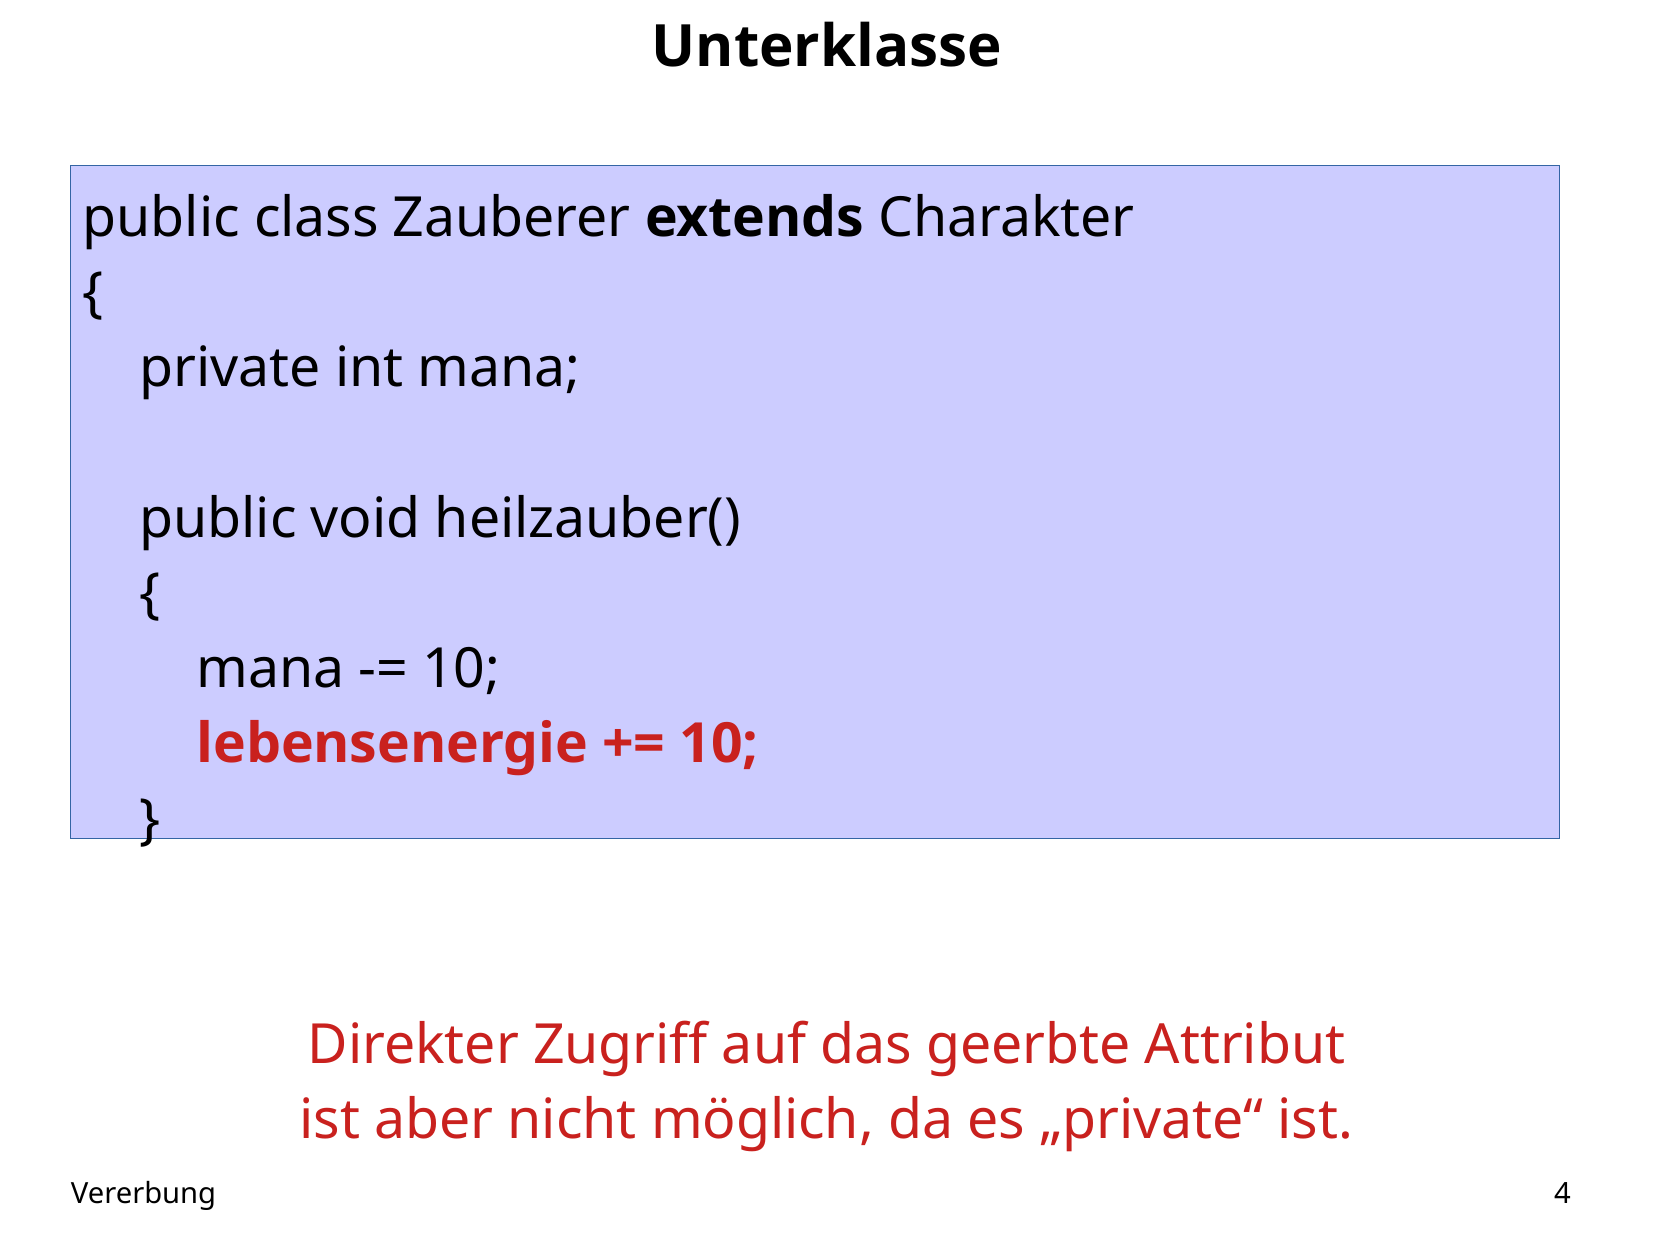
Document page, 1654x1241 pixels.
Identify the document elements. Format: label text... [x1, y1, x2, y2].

list public class Zauberer extends Charakter { private int mana; public void heilzauber() { mana -= 10; lebensenergie += 10; } Direkter Zugriff auf das geerbte Attribut ist aber nicht möglich, da es „private“ ist. [82, 177, 1571, 1158]
text_box [70, 165, 1560, 839]
title Unterklasse [0, 5, 1654, 83]
